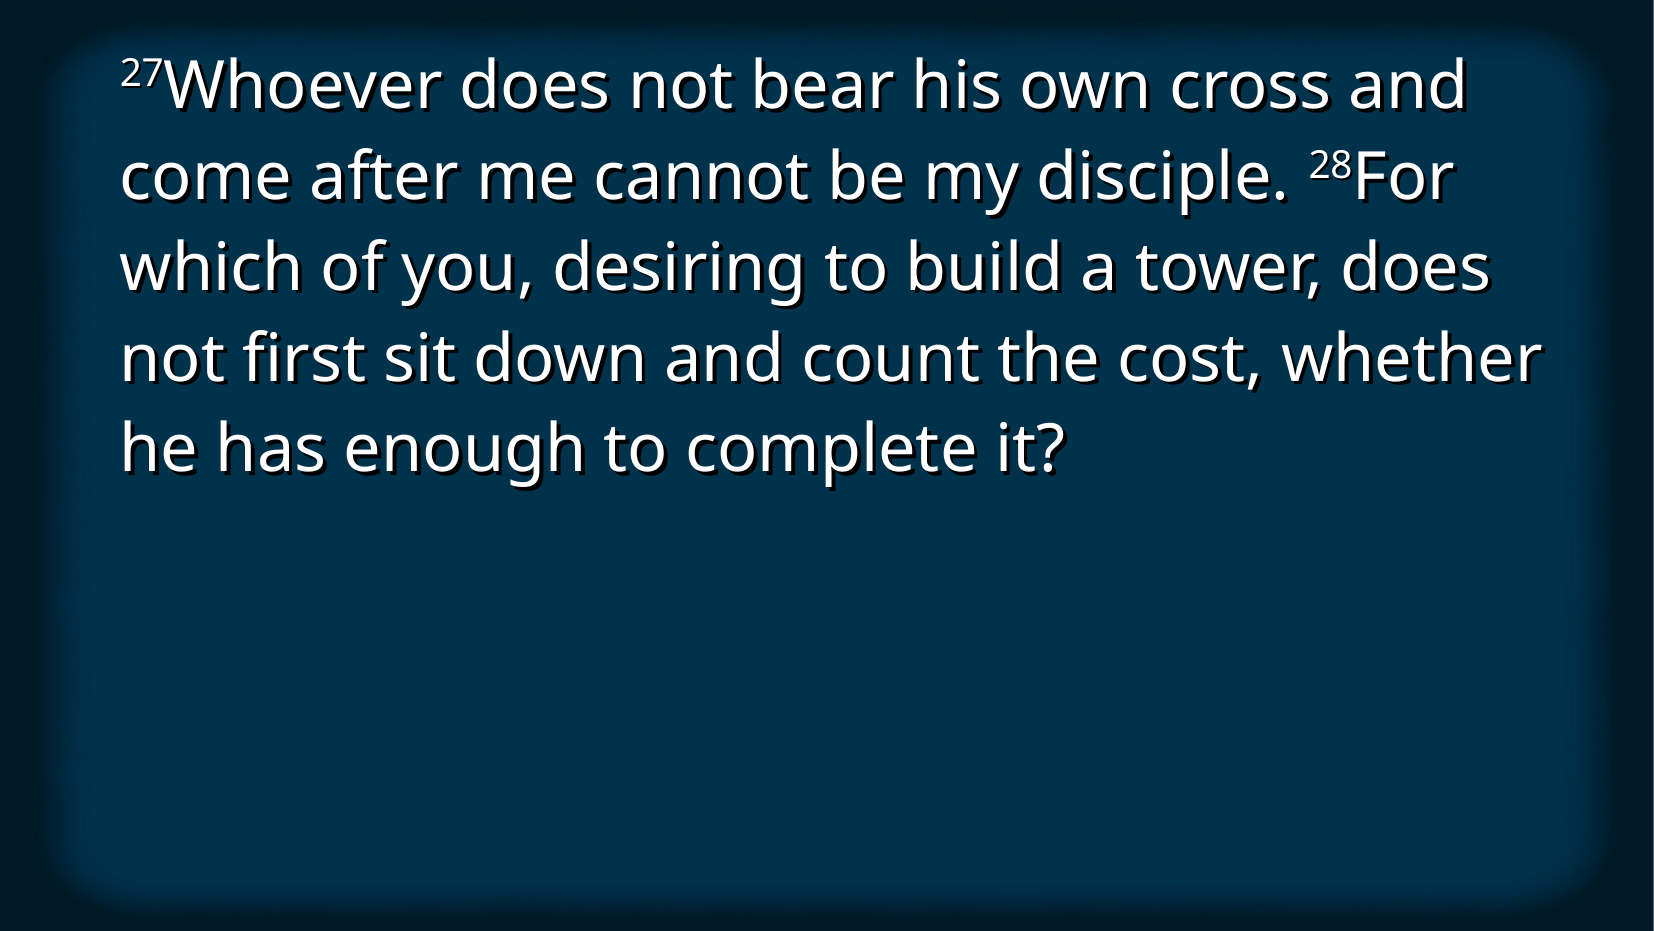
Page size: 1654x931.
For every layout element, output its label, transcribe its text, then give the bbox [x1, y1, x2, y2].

picture [0, 0, 1654, 931]
text_box 27Whoever does not bear his own cross and come after me cannot be my disciple. 28For which of you, desiring to build a tower, does not first sit down and count the cost, whether he has enough to complete it? [105, 30, 1561, 489]
